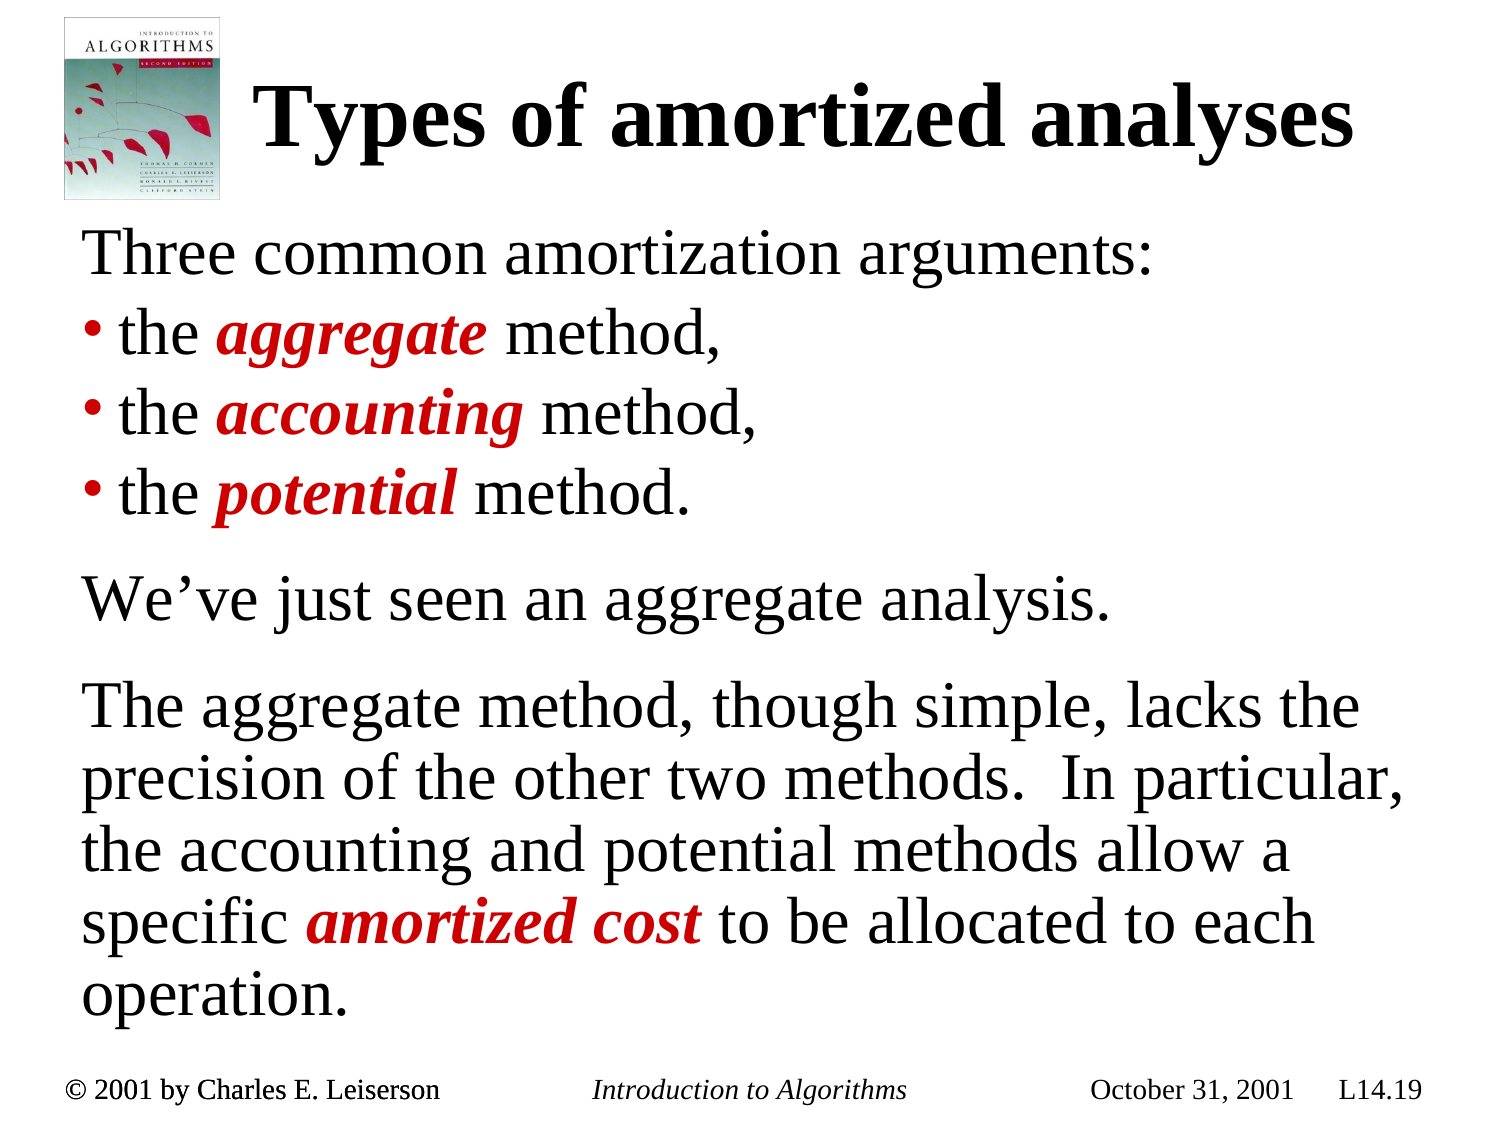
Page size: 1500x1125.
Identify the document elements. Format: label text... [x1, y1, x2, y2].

text_box Three common amortization arguments: the aggregate method, the accounting method, the potential method. [66, 199, 1247, 536]
text_box October 31, 2001 L14.<number> [982, 1062, 1438, 1113]
text_box The aggregate method, though simple, lacks the precision of the other two methods. In particular, the accounting and potential methods allow a specific amortized cost to be allocated to each operation. [66, 662, 1430, 1038]
text_box Introduction to Algorithms [577, 1062, 923, 1113]
text_box We’ve just seen an aggregate analysis. [66, 555, 1270, 643]
title Types of amortized analyses [237, 24, 1475, 213]
picture [64, 17, 220, 200]
